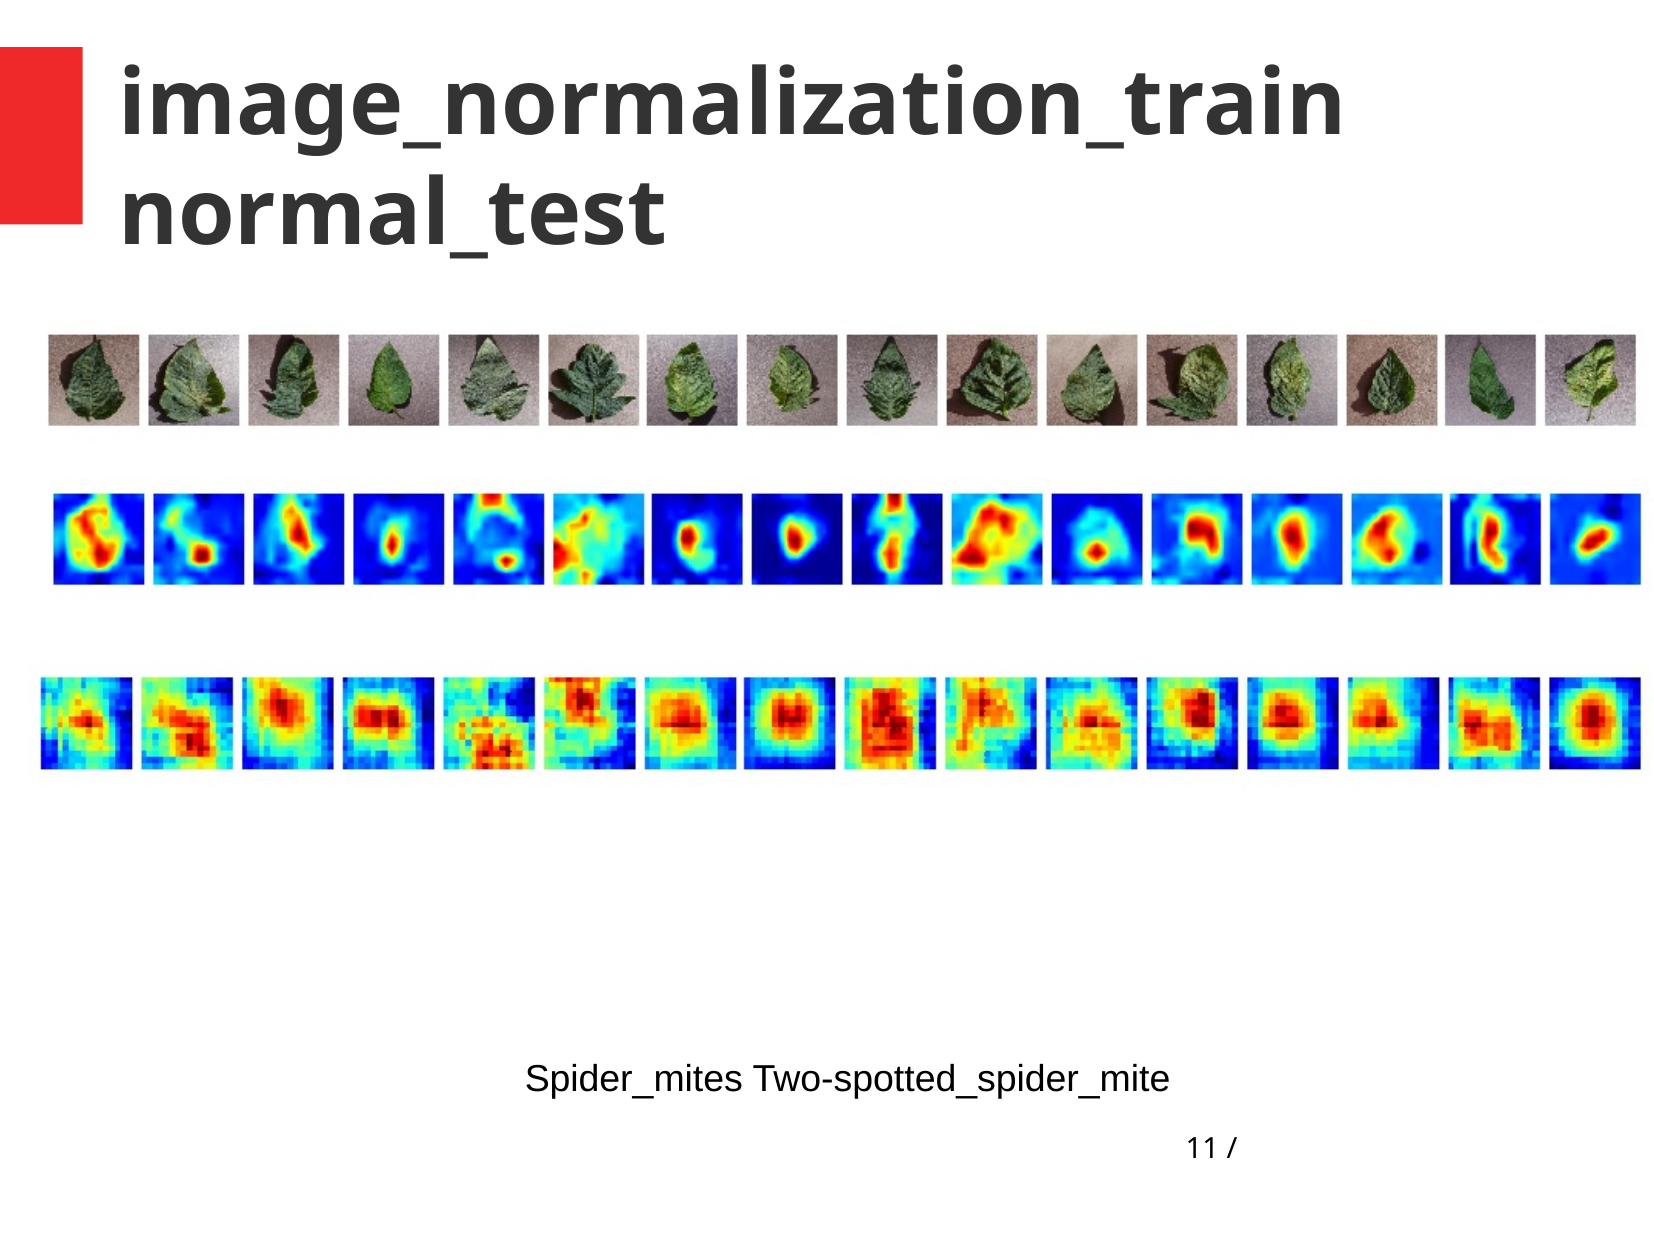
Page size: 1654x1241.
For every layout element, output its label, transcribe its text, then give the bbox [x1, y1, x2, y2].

picture [0, 318, 1653, 463]
picture [3, 477, 1654, 622]
text_box Spider_mites Two-spotted_spider_mite [510, 1050, 1277, 1107]
picture [4, 662, 1654, 807]
text_box / [1185, 1129, 1571, 1216]
title image_normalization_train normal_test [118, 45, 1571, 260]
